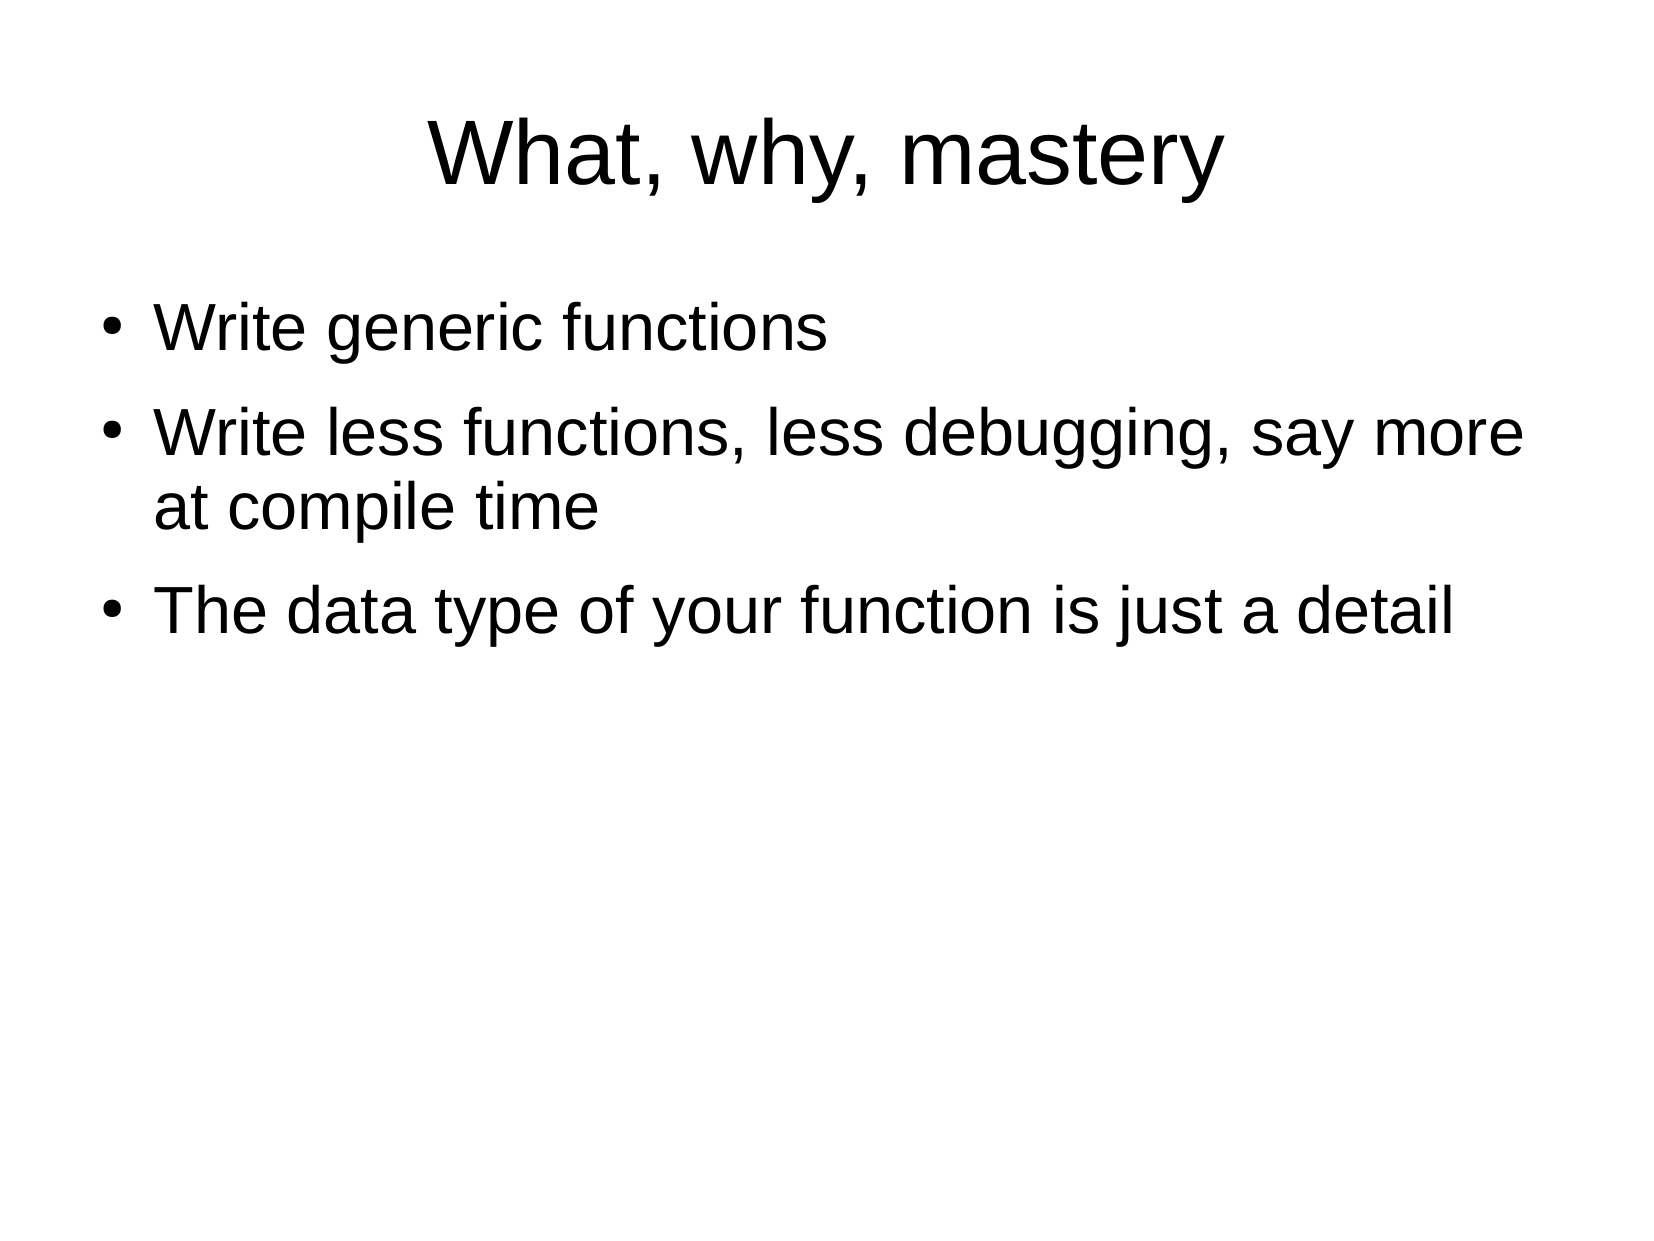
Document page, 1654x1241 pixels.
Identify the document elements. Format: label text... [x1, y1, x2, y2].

list Write generic functions Write less functions, less debugging, say more at compile time The data type of your function is just a detail [82, 290, 1571, 1010]
title What, why, mastery [82, 49, 1571, 257]
